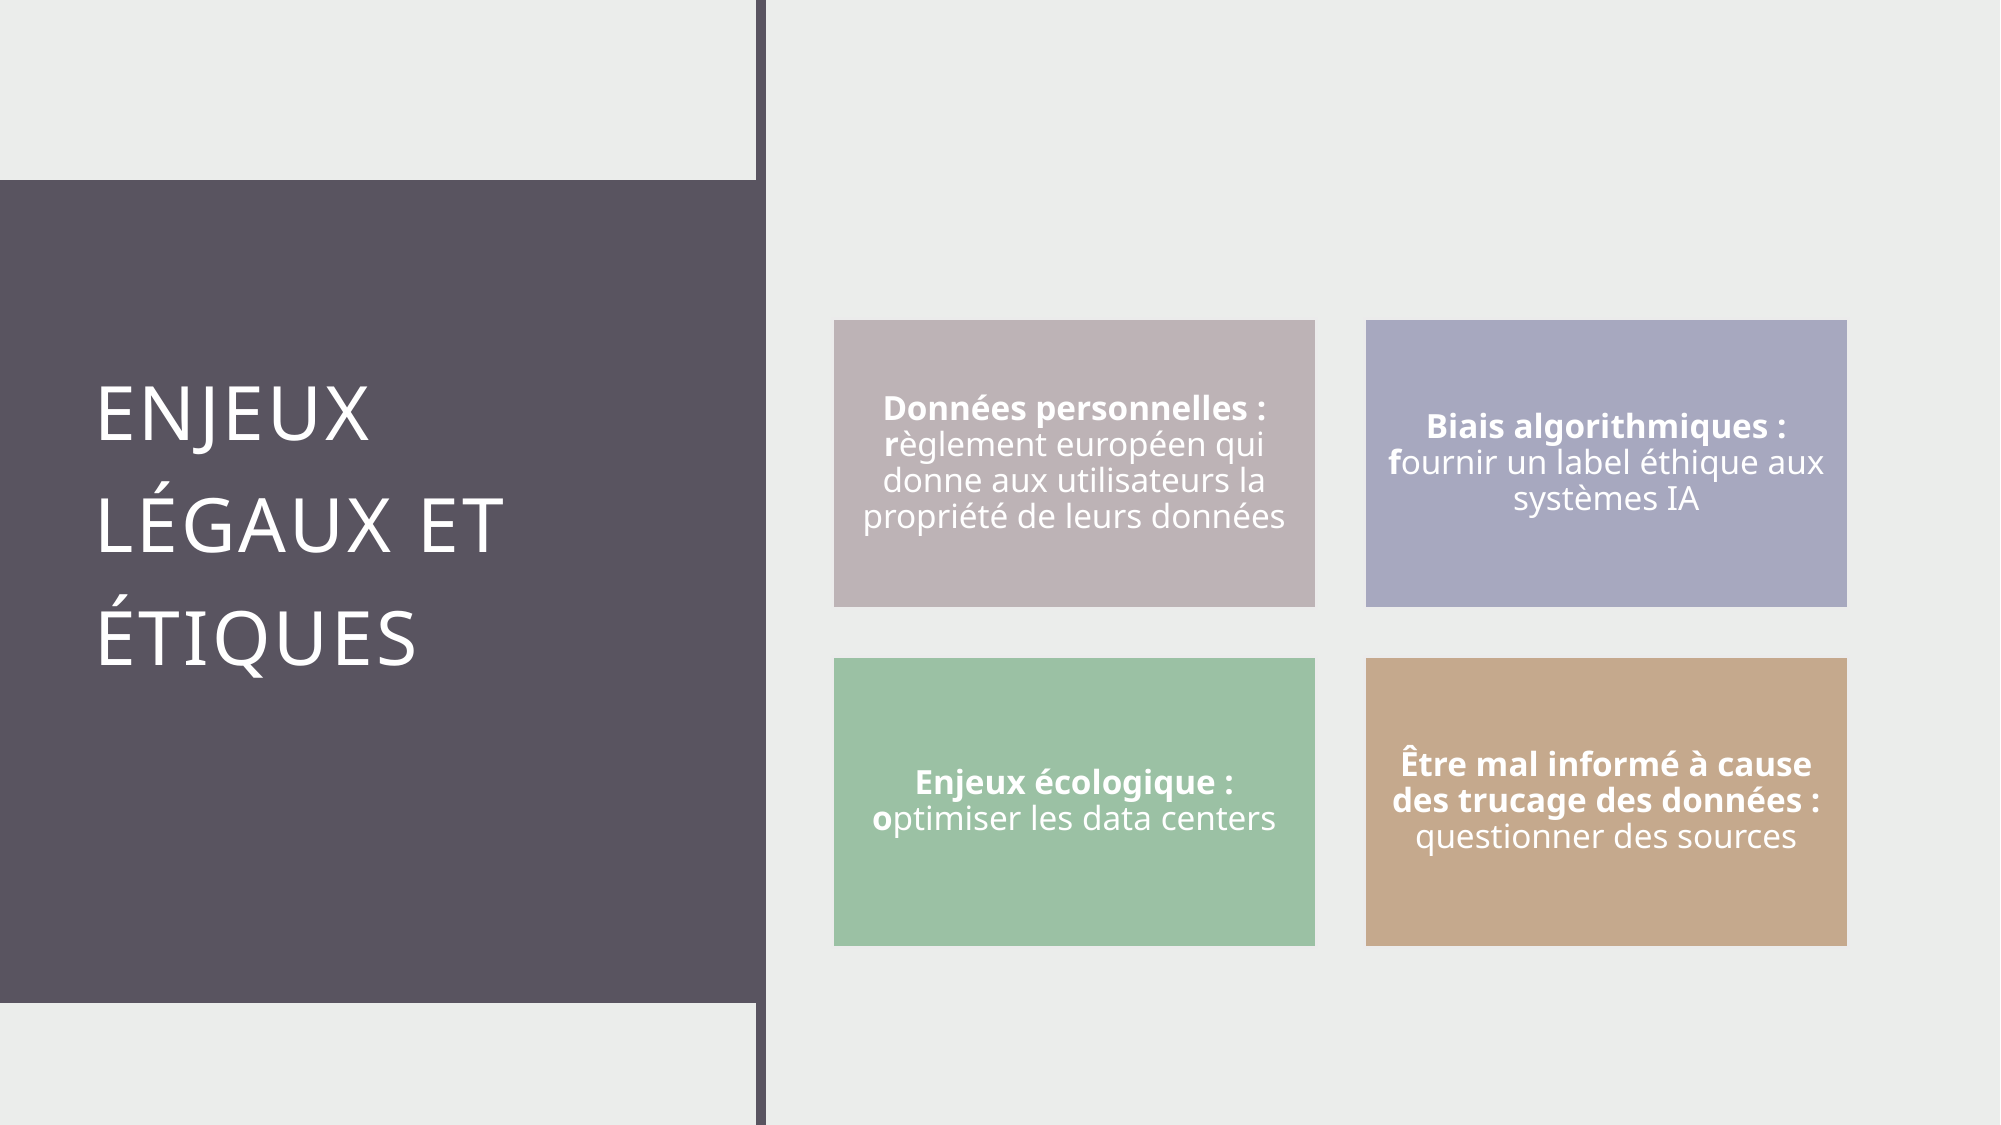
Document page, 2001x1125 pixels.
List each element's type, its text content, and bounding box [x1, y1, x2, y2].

text_box [0, 0, 2000, 1125]
title Enjeux légaux et étiques [76, 280, 693, 696]
text_box Être mal informé à cause des trucage des données : questionner des sources [1364, 656, 1849, 948]
text_box Biais algorithmiques : fournir un label éthique aux systèmes IA [1364, 318, 1849, 609]
text_box Données personnelles : règlement européen qui donne aux utilisateurs la propriété de leurs données [832, 318, 1317, 609]
text_box Enjeux écologique : optimiser les data centers [832, 656, 1317, 948]
